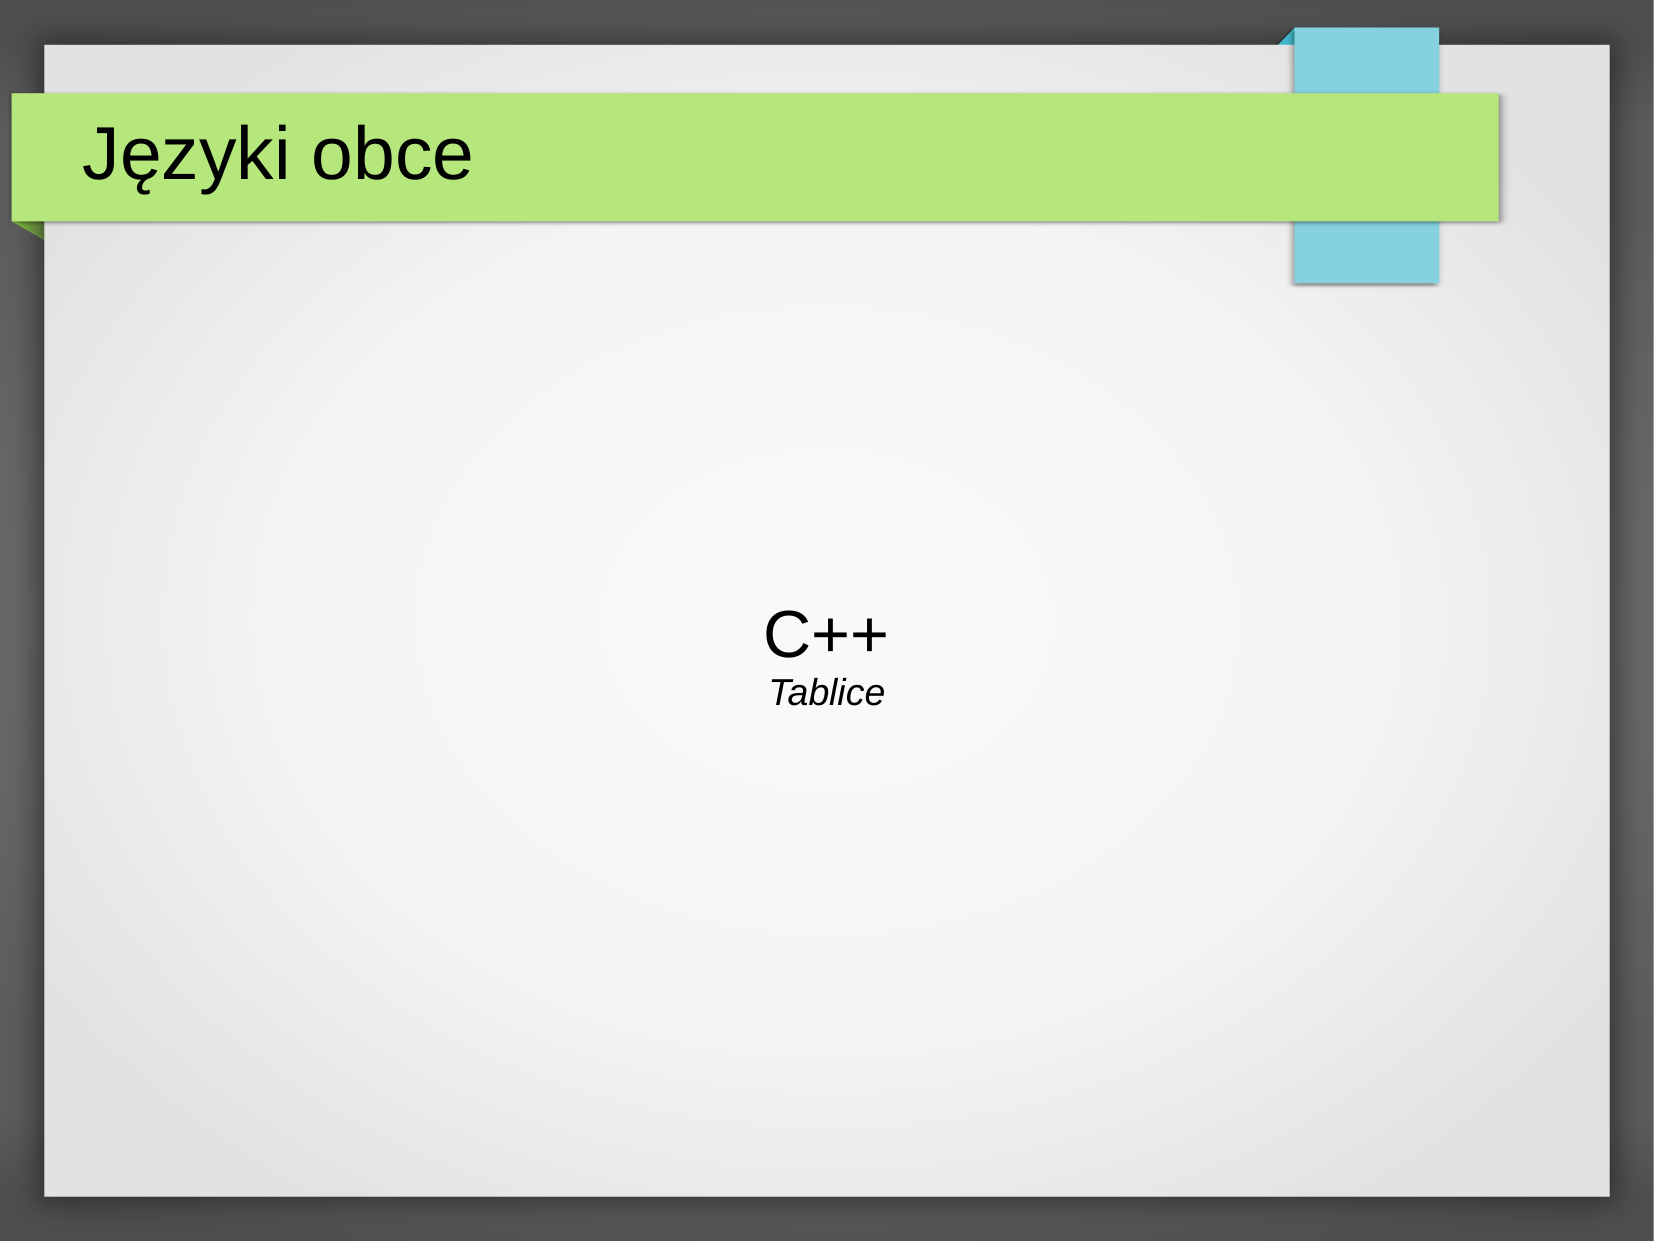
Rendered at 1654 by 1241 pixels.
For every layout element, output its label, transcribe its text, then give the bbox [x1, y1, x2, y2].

picture [0, 0, 1654, 1241]
subtitle C++ Tablice [82, 295, 1571, 1015]
title Języki obce [82, 94, 1264, 213]
